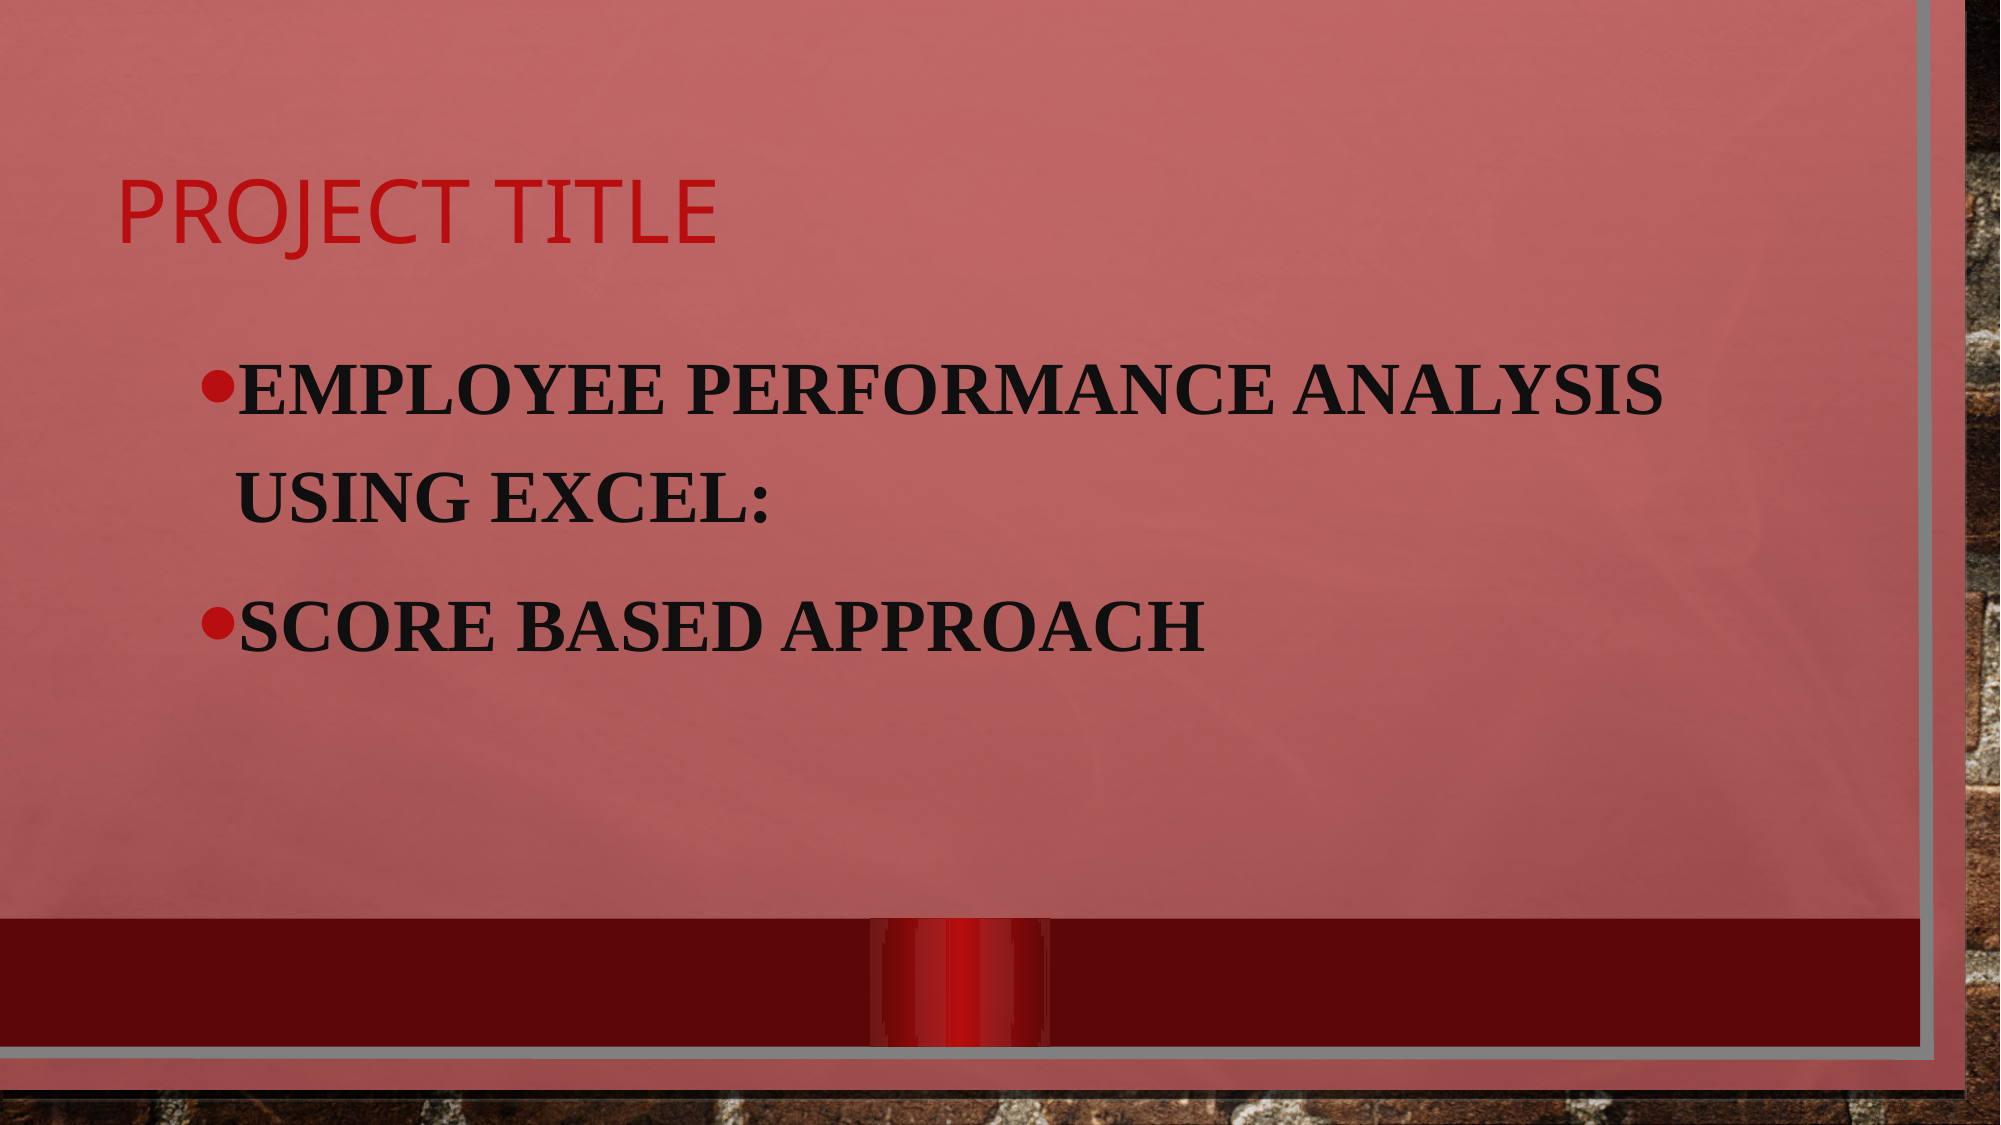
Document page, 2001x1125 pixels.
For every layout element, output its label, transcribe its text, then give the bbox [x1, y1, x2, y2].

title PROJECT TITLE [112, 111, 1818, 303]
picture [0, 0, 1919, 918]
picture [0, 0, 2001, 1125]
list Employee Performance Analysis using Excel: SCORE BASED APPROACH [181, 167, 1888, 821]
